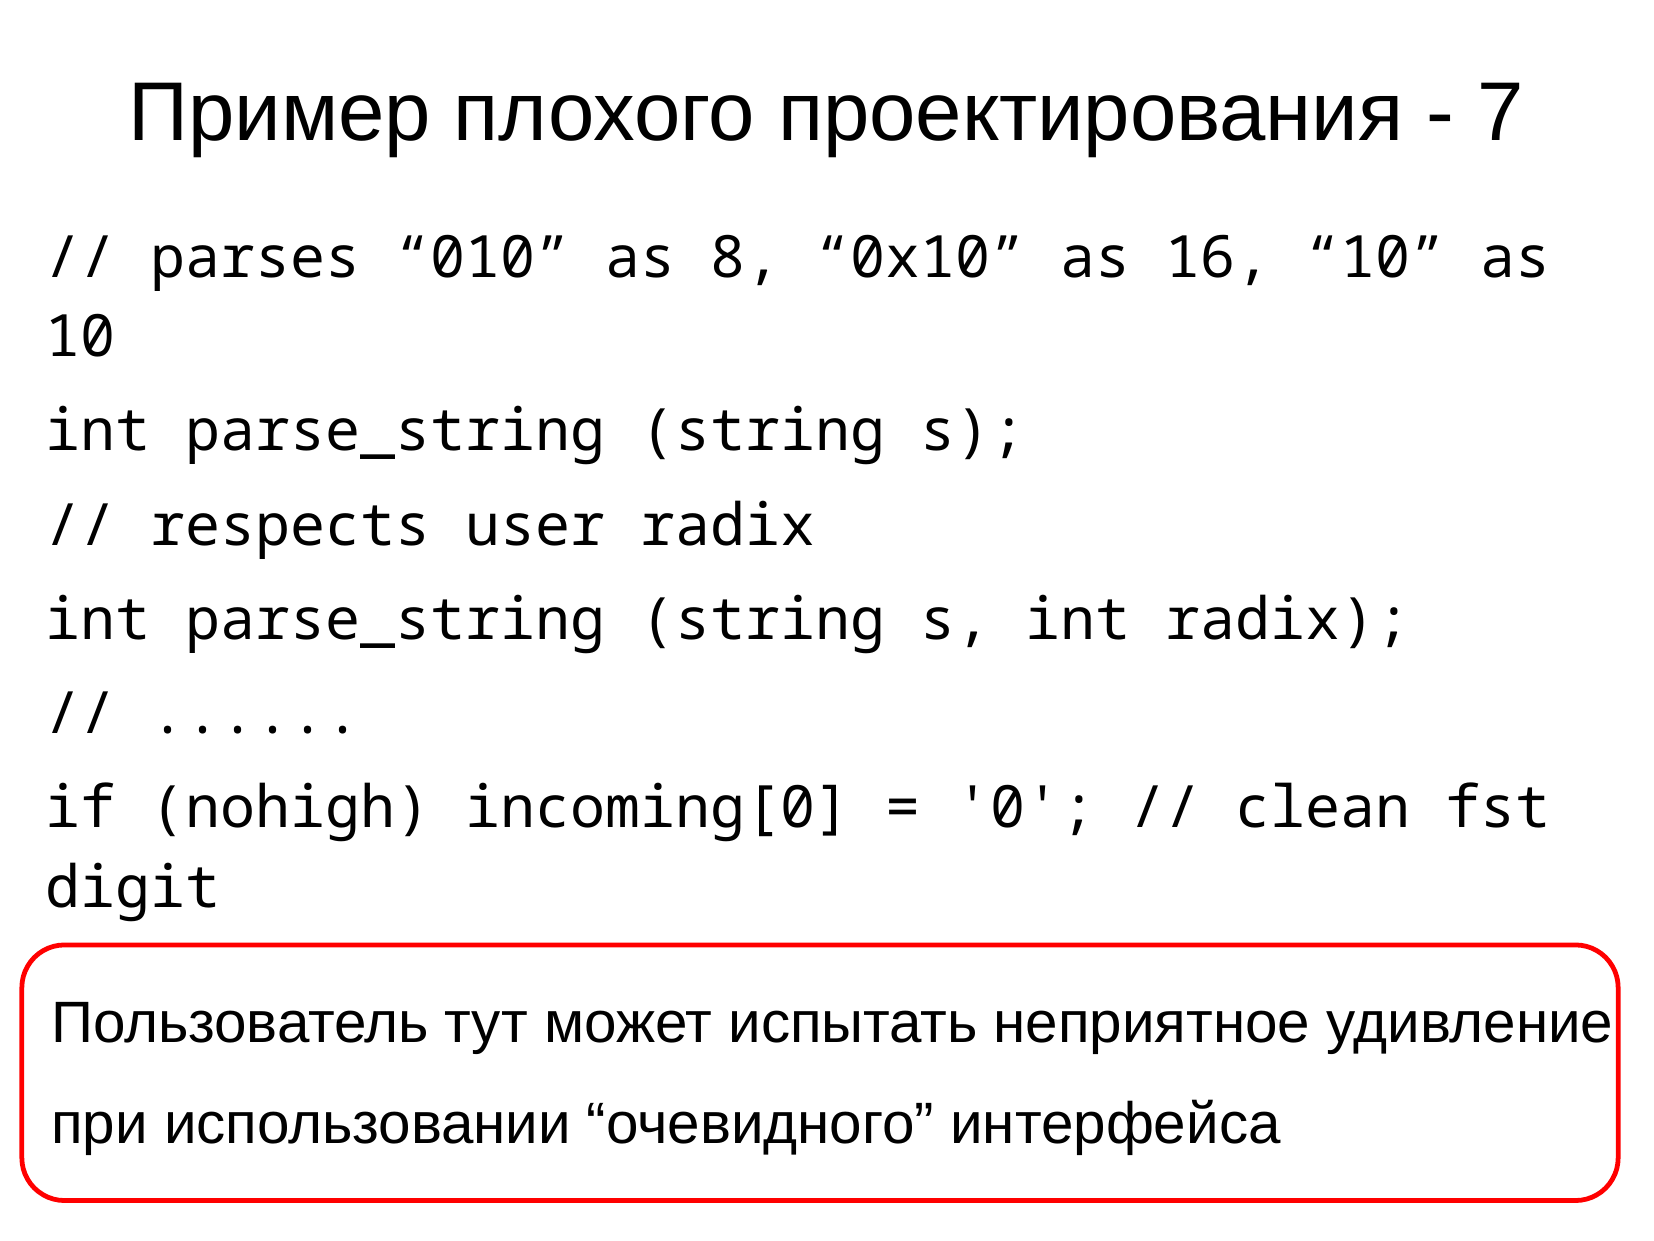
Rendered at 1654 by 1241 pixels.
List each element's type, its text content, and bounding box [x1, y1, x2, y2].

list // parses “010” as 8, “0x10” as 16, “10” as 10 int parse_string (string s); // respects user radix int parse_string (string s, int radix); // ...... if (nohigh) incoming[0] = '0'; // clean fst digit int n = parse_string (incoming); // WAT? [45, 215, 1583, 949]
text_box Пользователь тут может испытать неприятное удивление при использовании “очевидного” интерфейса [21, 944, 1619, 1201]
title Пример плохого проектирования - 7 [82, 8, 1571, 215]
